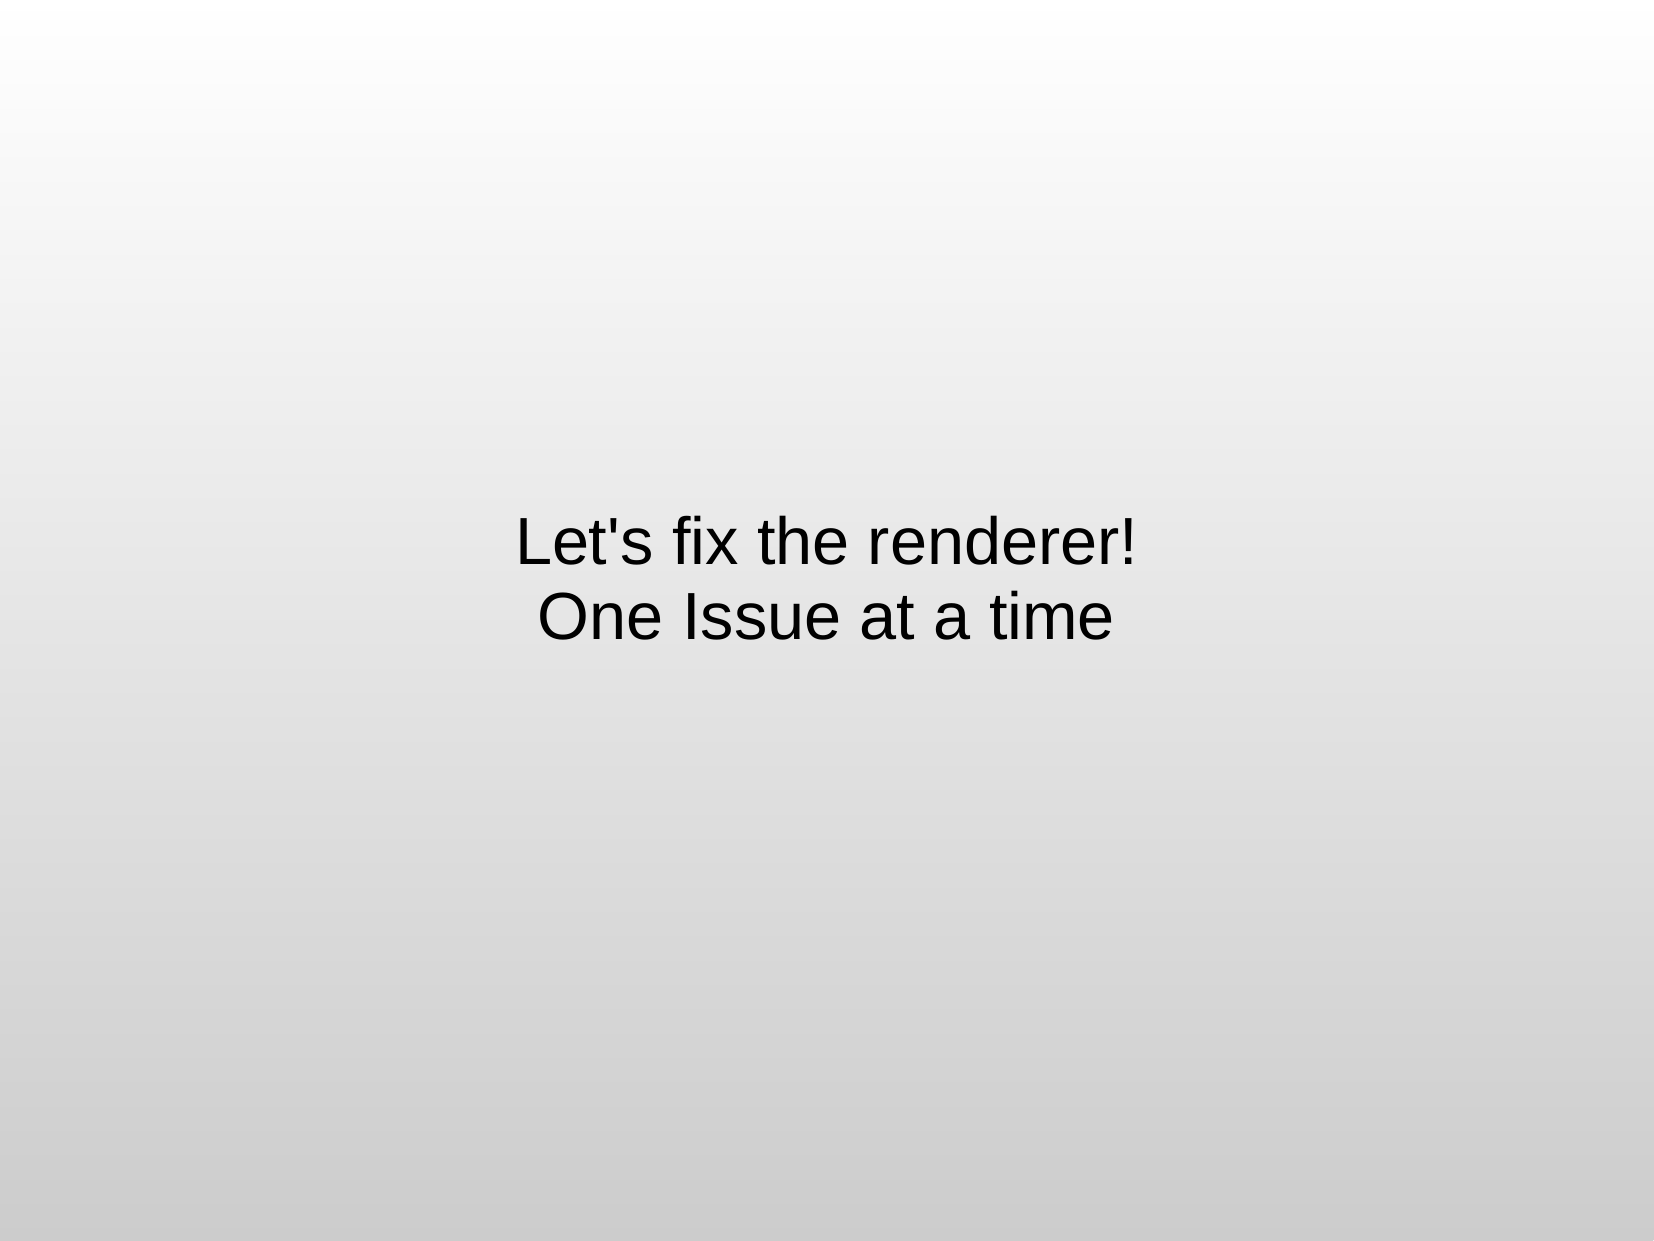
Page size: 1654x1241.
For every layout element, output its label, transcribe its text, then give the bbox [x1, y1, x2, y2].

subtitle Let's fix the renderer! One Issue at a time [82, 49, 1571, 1109]
